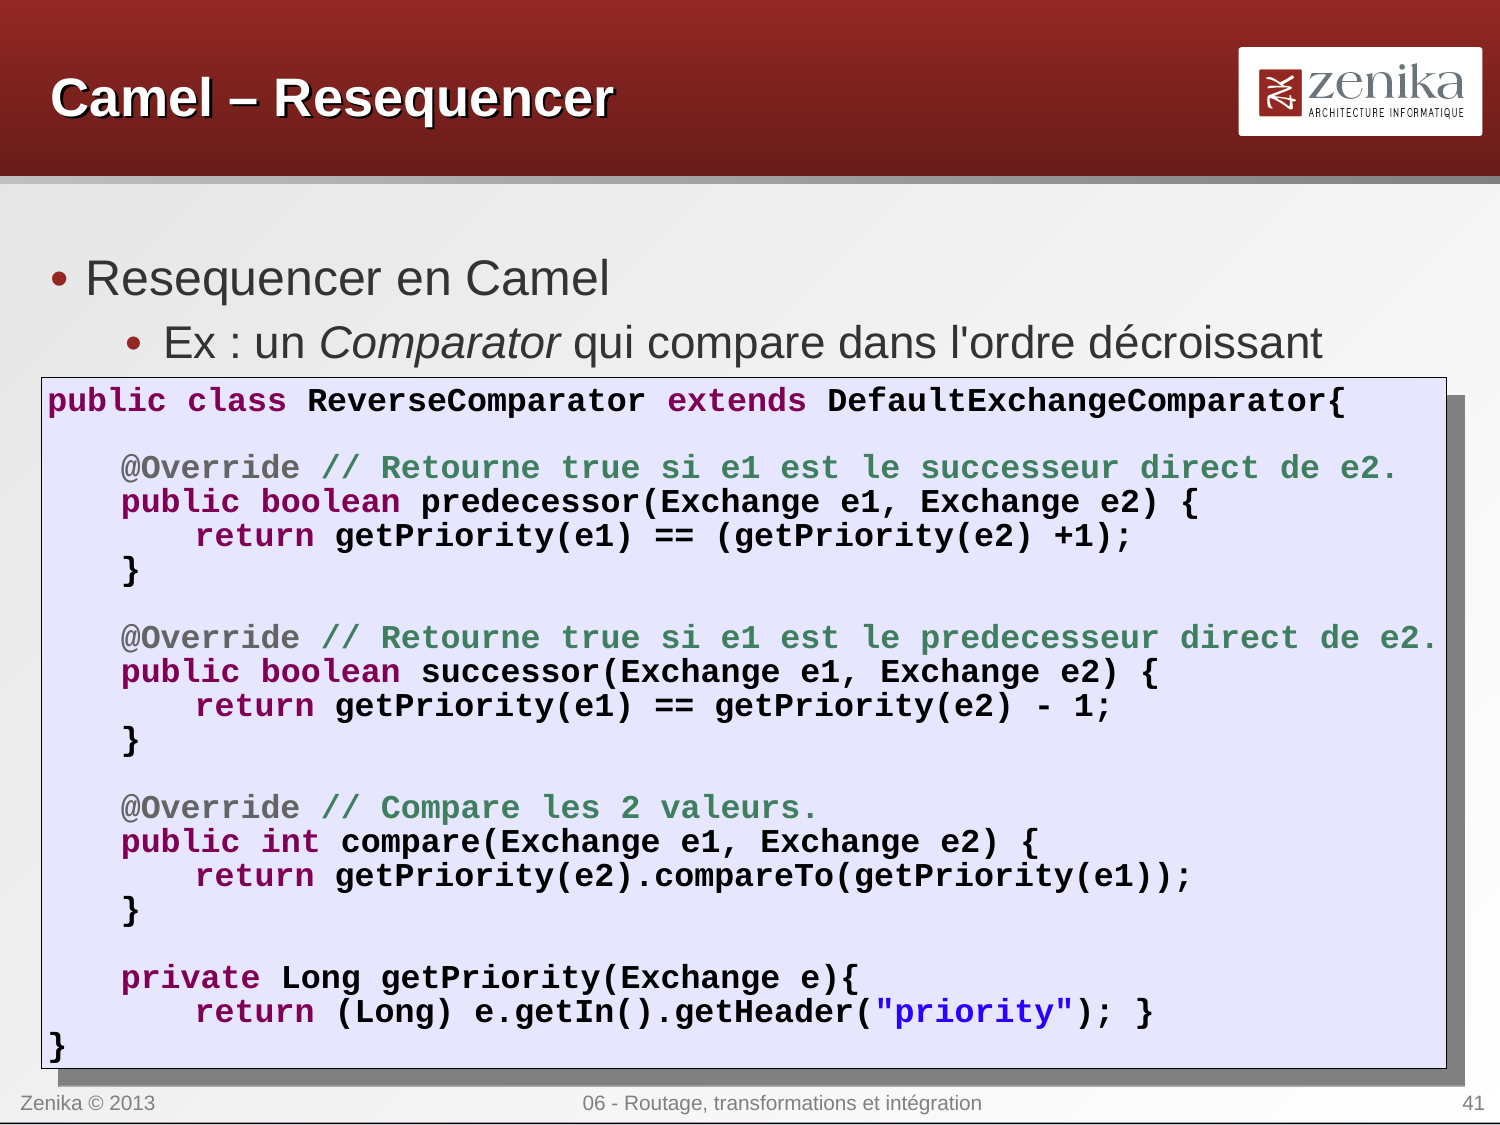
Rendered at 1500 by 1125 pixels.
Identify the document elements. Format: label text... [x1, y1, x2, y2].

title Camel – Resequencer [50, 22, 1206, 172]
picture [1257, 58, 1464, 125]
list Resequencer en Camel Ex : un Comparator qui compare dans l'ordre décroissant [50, 250, 1477, 1064]
text_box public class ReverseComparator extends DefaultExchangeComparator{ @Override // Retourne true si e1 est le successeur direct de e2. public boolean predecessor(Exchange e1, Exchange e2) { return getPriority(e1) == (getPriority(e2) +1); } @Override // Retourne true si e1 est le predecesseur direct de e2. public boolean successor(Exchange e1, Exchange e2) { return getPriority(e1) == getPriority(e2) - 1; } @Override // Compare les 2 valeurs. public int compare(Exchange e1, Exchange e2) { return getPriority(e2).compareTo(getPriority(e1)); } private Long getPriority(Exchange e){ return (Long) e.getIn().getHeader("priority"); } } [41, 377, 1447, 1069]
